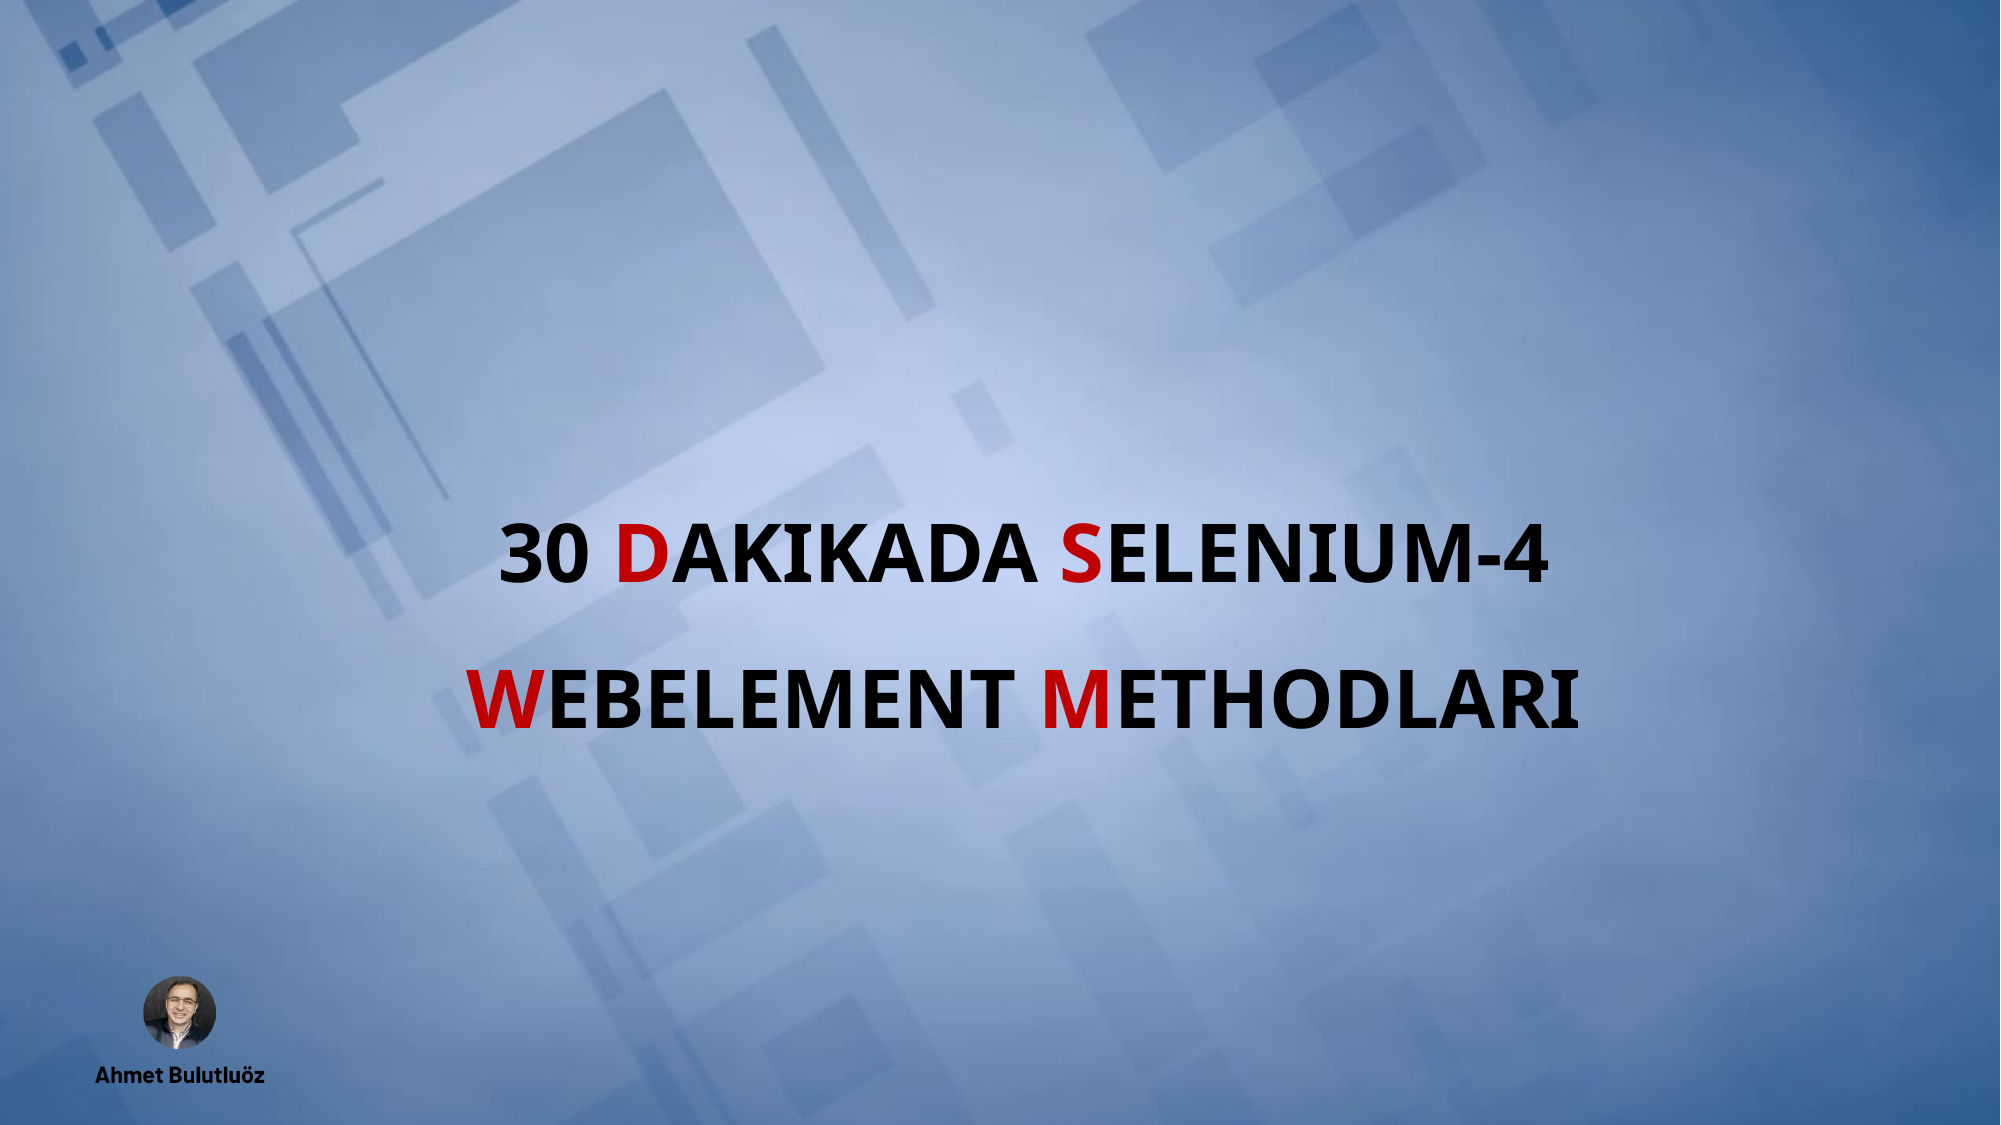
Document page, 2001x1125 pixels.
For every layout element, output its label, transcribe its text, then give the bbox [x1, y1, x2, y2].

title 30 Dakikada Selenium-4 Webelement Methodlari [370, 445, 1678, 781]
picture [0, 0, 2000, 1125]
